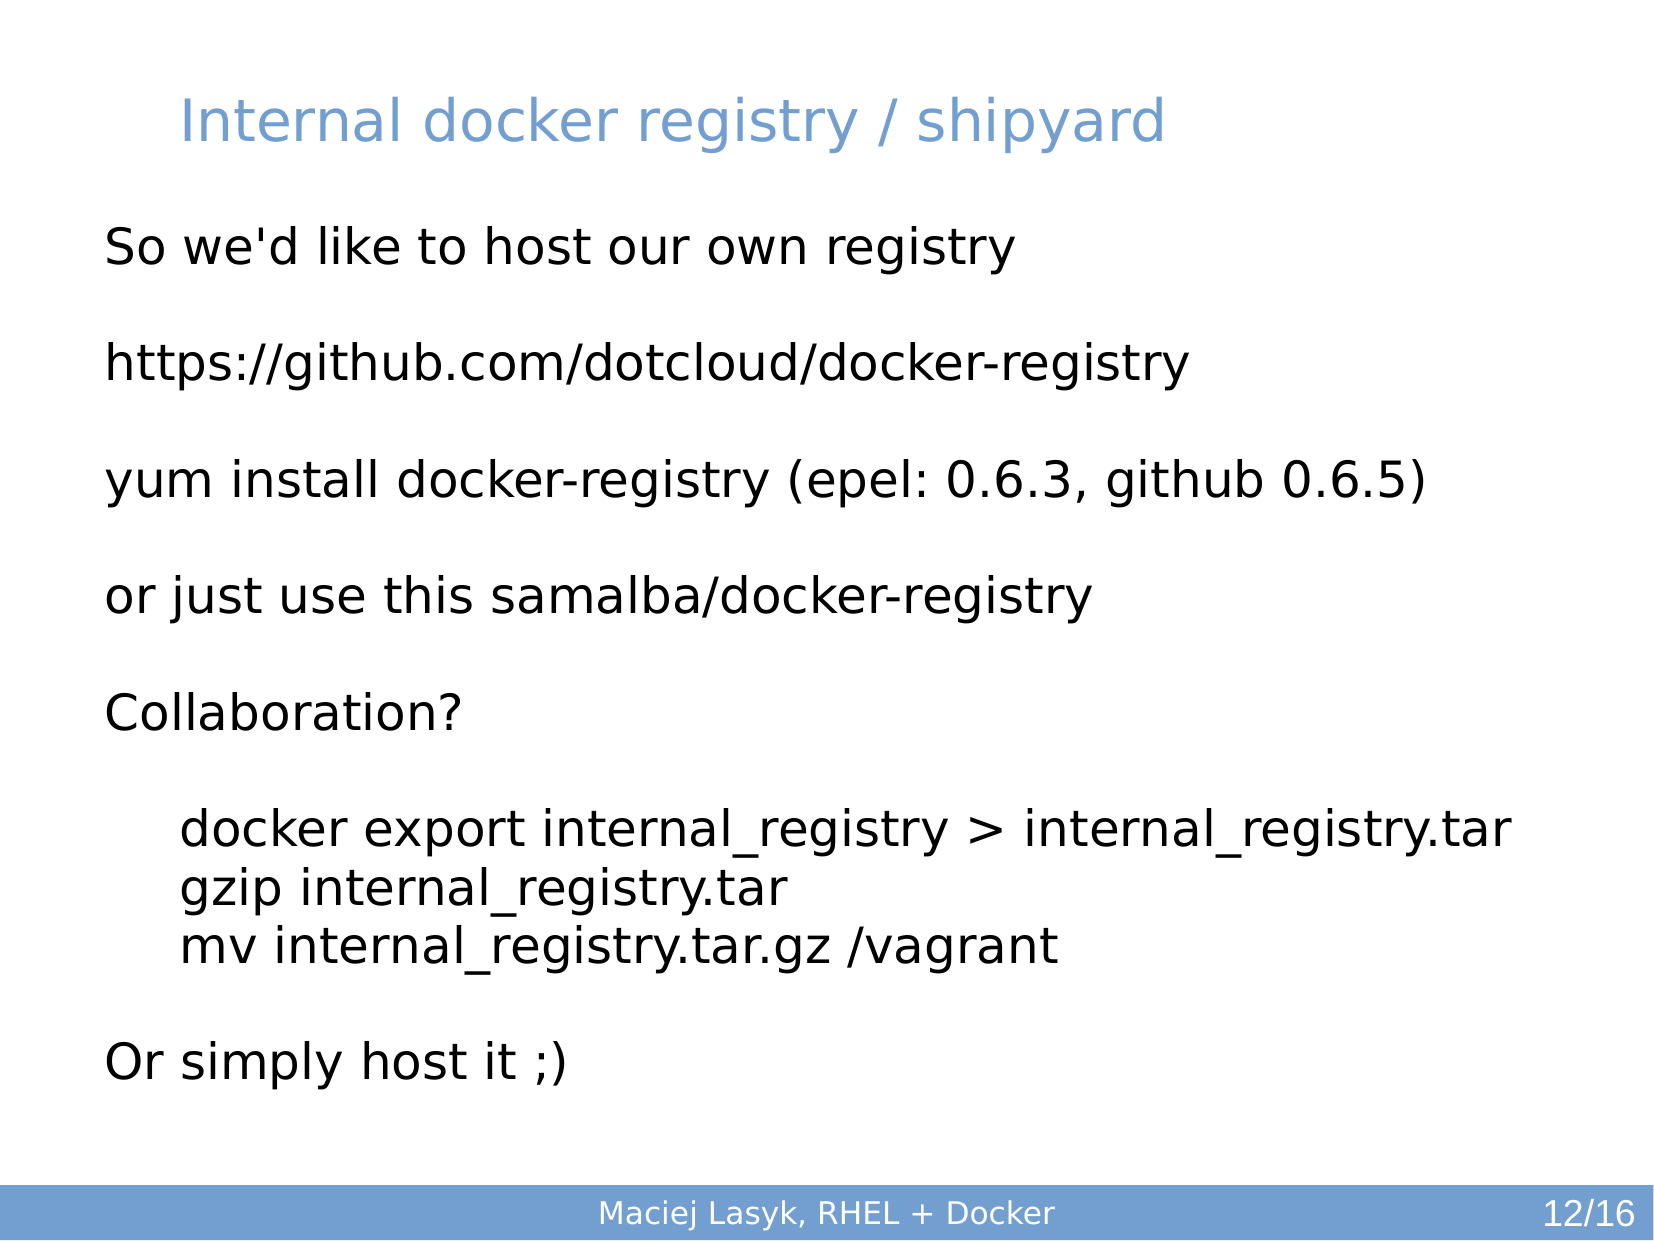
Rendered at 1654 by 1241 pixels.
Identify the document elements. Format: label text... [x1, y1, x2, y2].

text_box [0, 1185, 1527, 1241]
text_box So we'd like to host our own registry https://github.com/dotcloud/docker-registry yum install docker-registry (epel: 0.6.3, github 0.6.5) or just use this samalba/docker-registry Collaboration? docker export internal_registry > internal_registry.tar gzip internal_registry.tar mv internal_registry.tar.gz /vagrant Or simply host it ;) [90, 210, 1527, 1099]
text_box Maciej Lasyk, RHEL + Docker [583, 1188, 1071, 1240]
text_box Internal docker registry / shipyard [164, 79, 1183, 163]
text_box 12/16 [1527, 1185, 1651, 1241]
